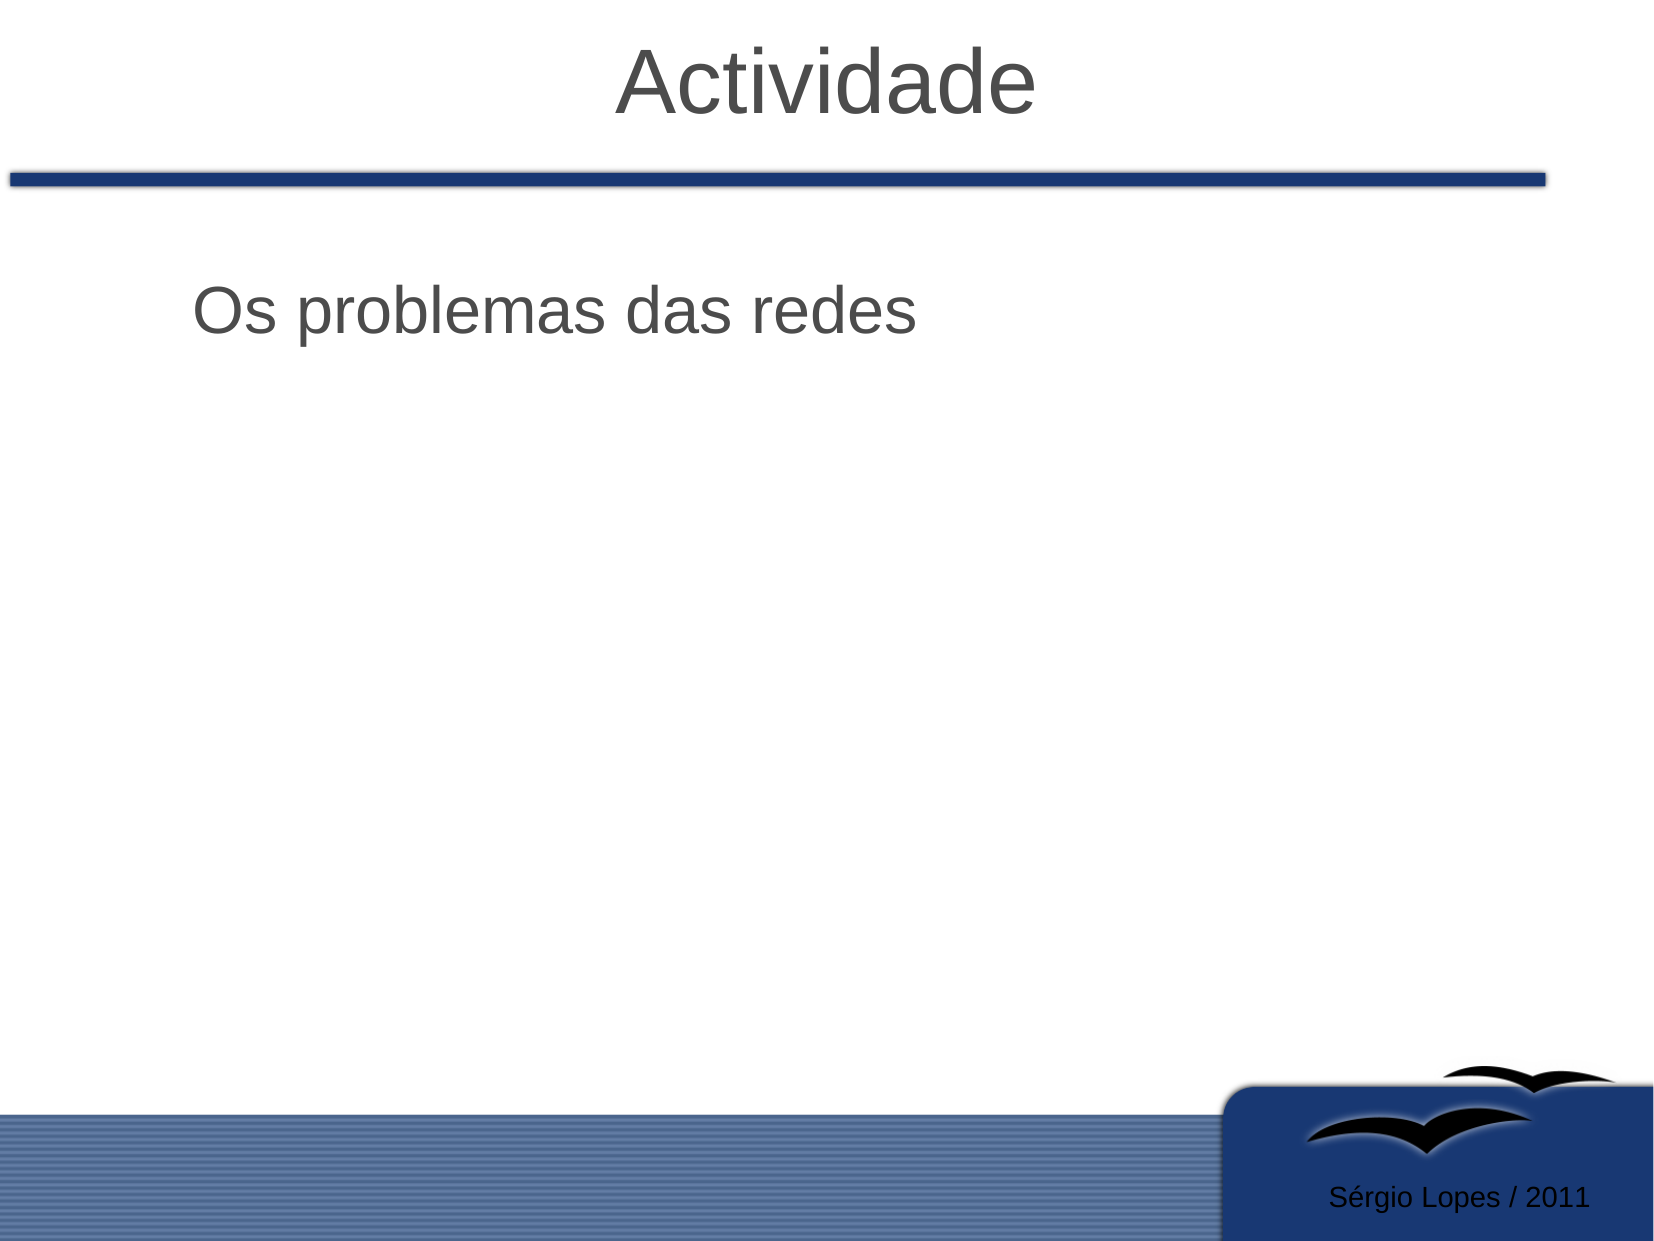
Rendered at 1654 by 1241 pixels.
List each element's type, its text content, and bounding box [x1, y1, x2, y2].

text_box Sérgio Lopes / 2011 [1328, 1181, 1588, 1214]
list Os problemas das redes [121, 273, 1534, 1056]
picture [0, 0, 1654, 1241]
title Actividade [121, 0, 1534, 164]
